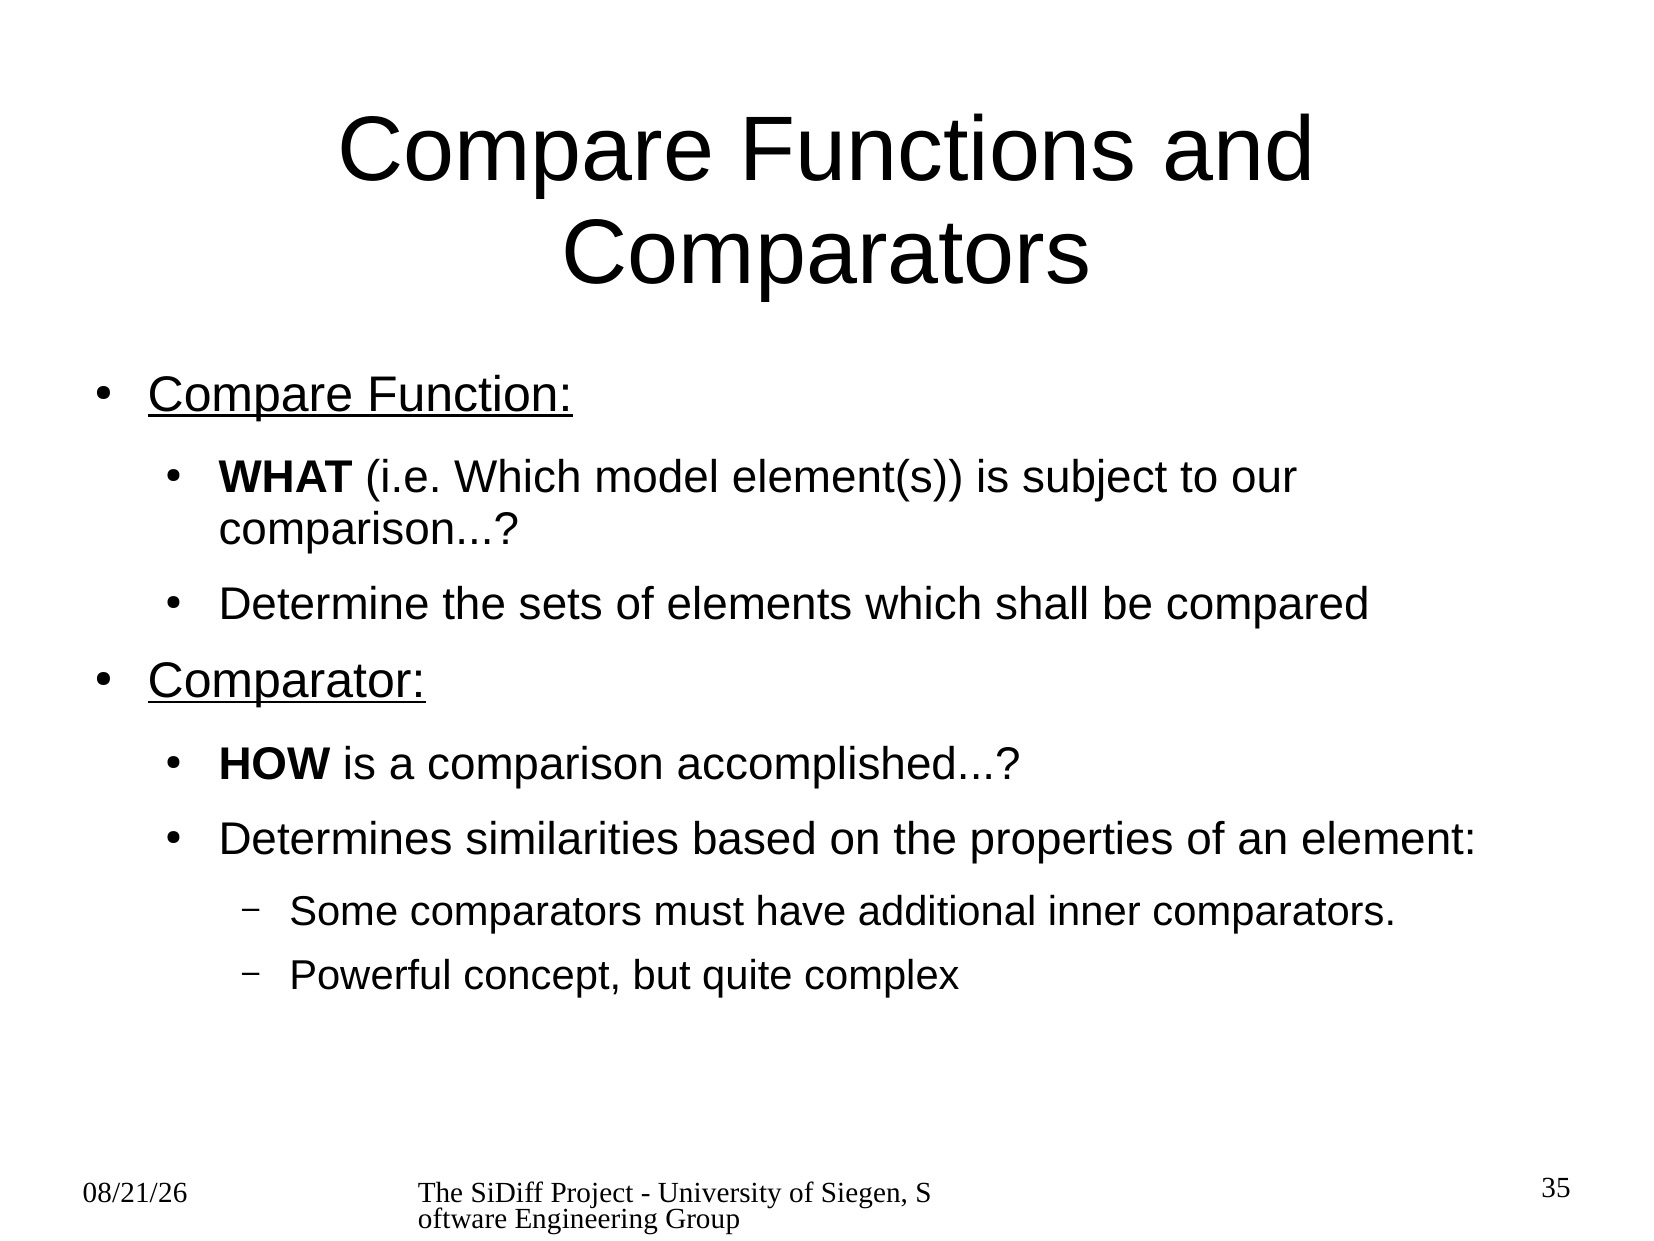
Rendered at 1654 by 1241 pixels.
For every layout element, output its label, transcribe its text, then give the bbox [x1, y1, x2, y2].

list Compare Function: WHAT (i.e. Which model element(s)) is subject to our comparison...? Determine the sets of elements which shall be compared Comparator: HOW is a comparison accomplished...? Determines similarities based on the properties of an element: Some comparators must have additional inner comparators. Powerful concept, but quite complex [76, 366, 1565, 1185]
title Compare Functions and Comparators [82, 96, 1571, 304]
